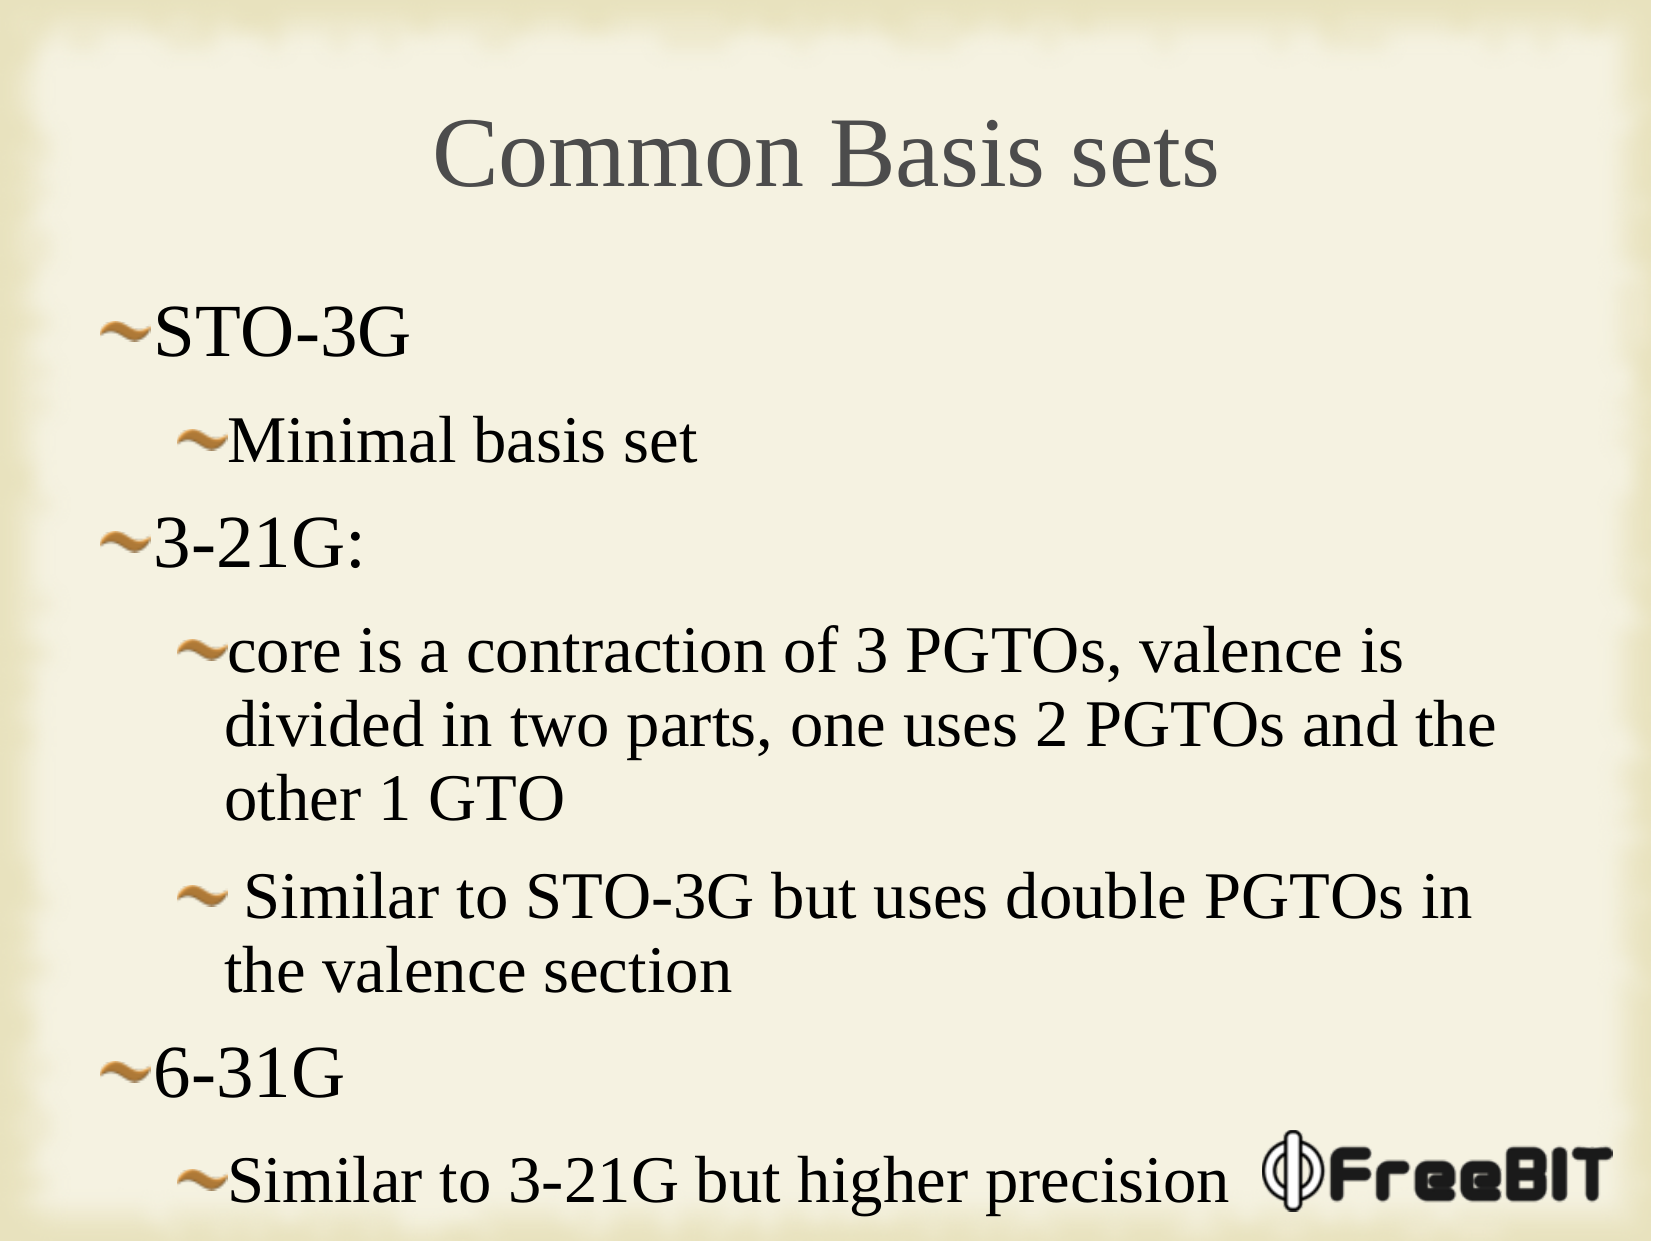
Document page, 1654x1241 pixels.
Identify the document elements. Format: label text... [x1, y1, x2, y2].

title Common Basis sets [82, 49, 1571, 257]
picture [0, 0, 1651, 1241]
list STO-3G Minimal basis set 3-21G: core is a contraction of 3 PGTOs, valence is divided in two parts, one uses 2 PGTOs and the other 1 GTO Similar to STO-3G but uses double PGTOs in the valence section 6-31G Similar to 3-21G but higher precision [82, 290, 1571, 1218]
